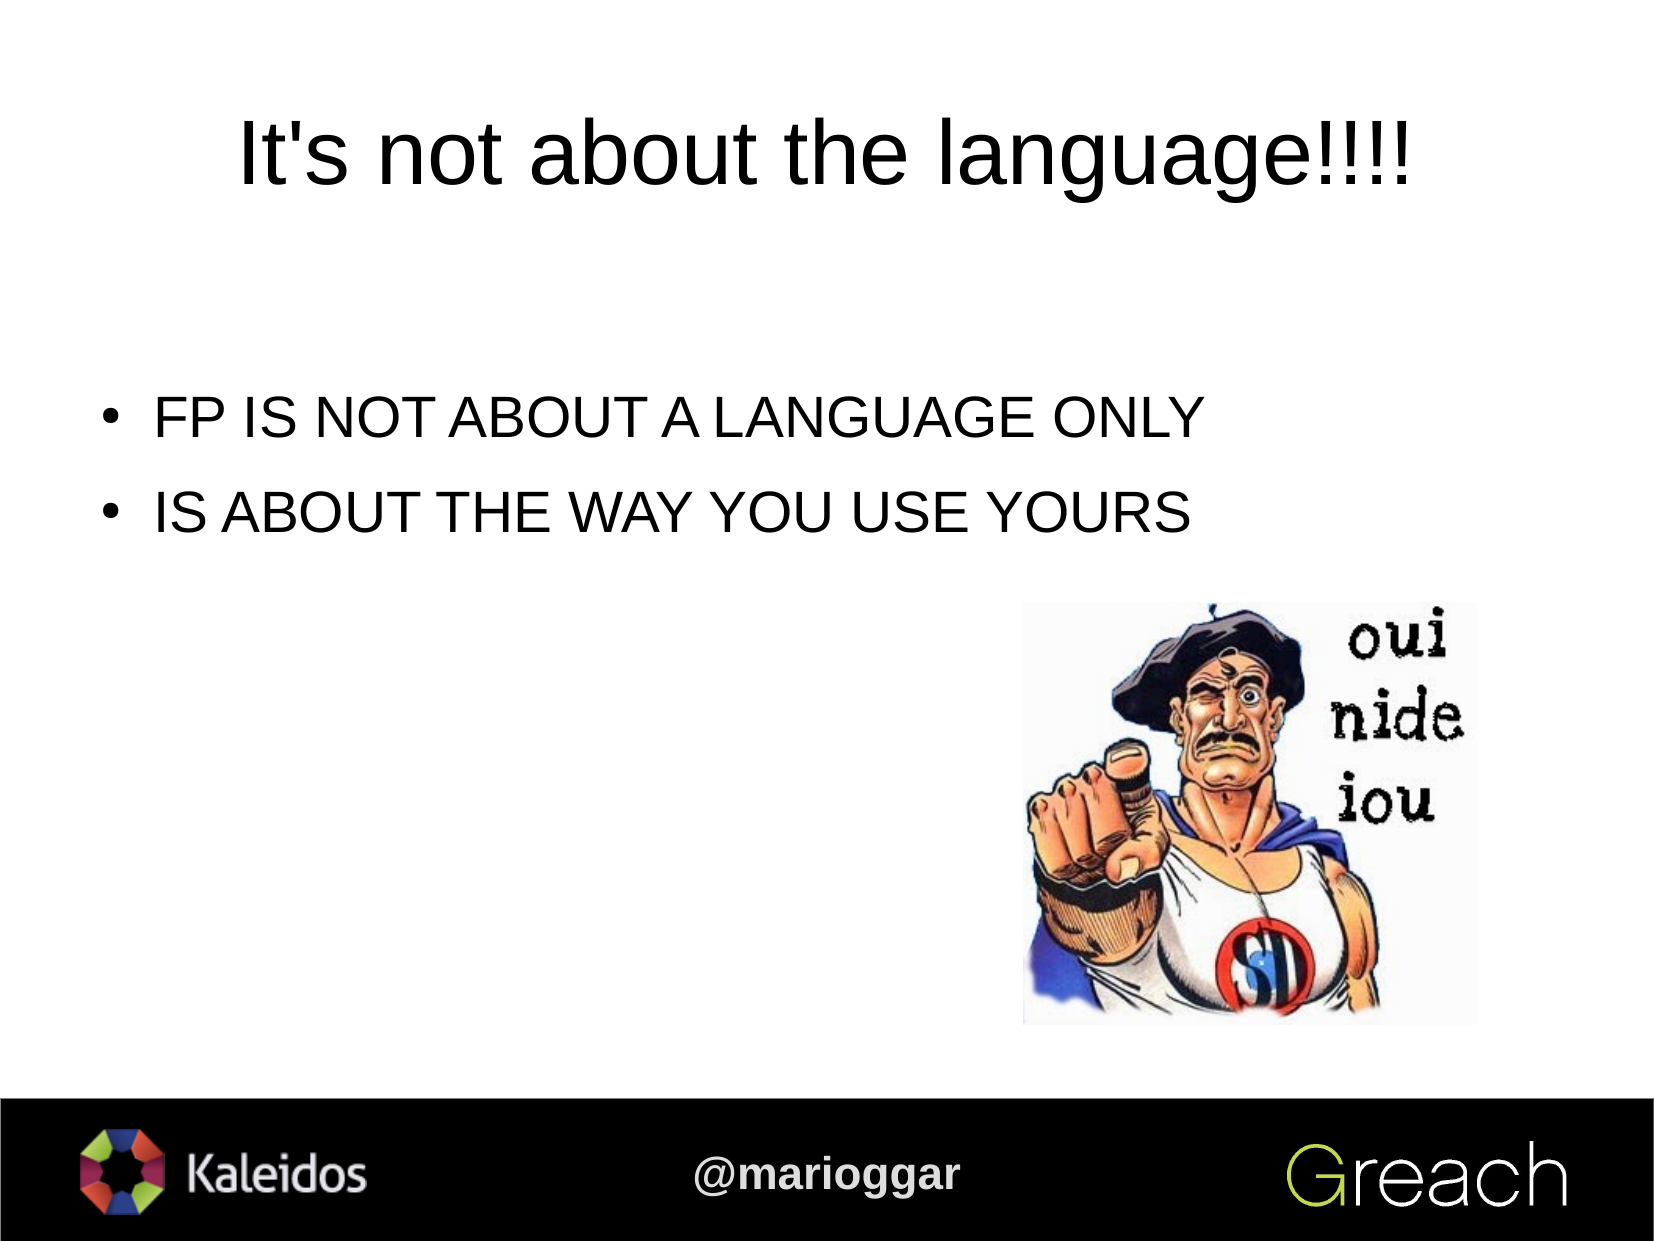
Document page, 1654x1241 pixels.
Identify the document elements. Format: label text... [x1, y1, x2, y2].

list FP IS NOT ABOUT A LANGUAGE ONLY IS ABOUT THE WAY YOU USE YOURS [82, 290, 1538, 1010]
title It's not about the language!!!! [82, 49, 1571, 257]
picture [80, 1129, 367, 1215]
picture [1023, 602, 1477, 1025]
picture [1287, 1141, 1571, 1216]
